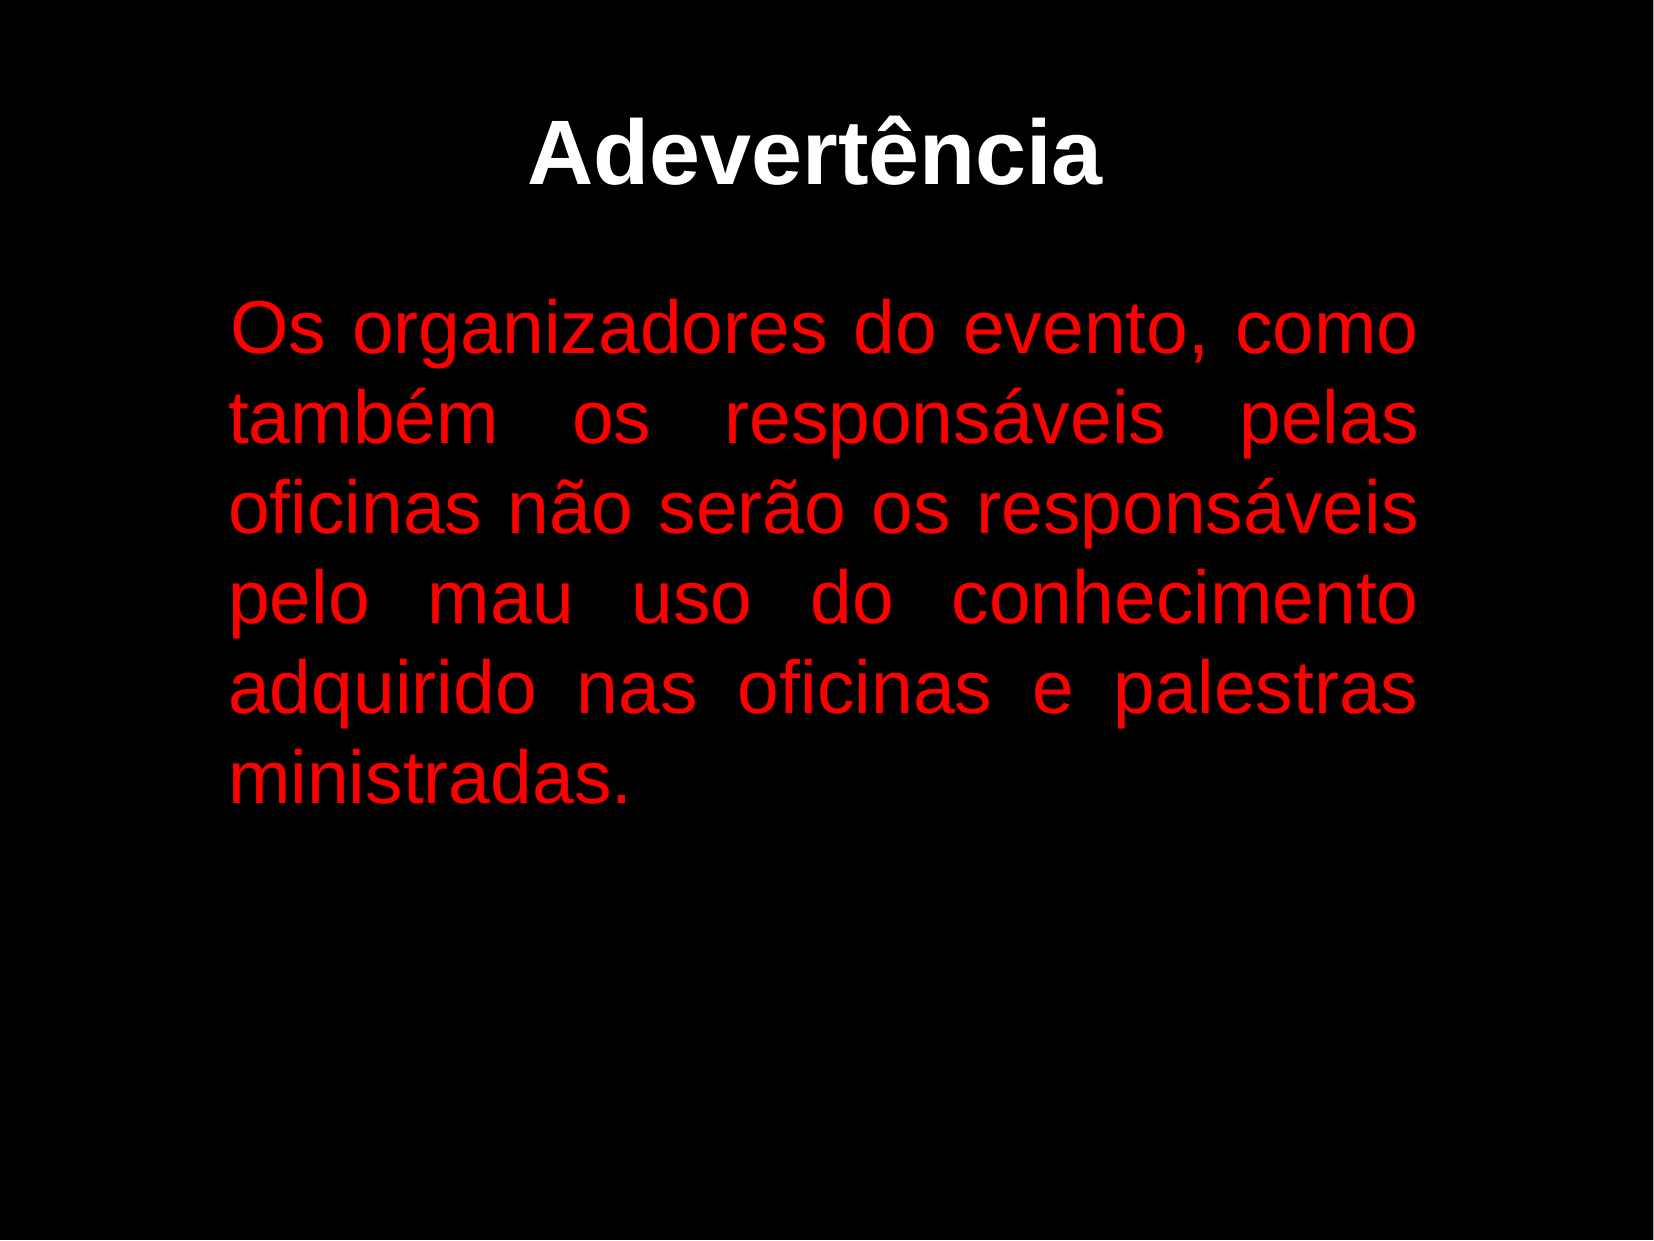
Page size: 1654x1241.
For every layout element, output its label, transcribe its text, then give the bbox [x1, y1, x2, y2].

list Os organizadores do evento, como também os responsáveis pelas oficinas não serão os responsáveis pelo mau uso do conhecimento adquirido nas oficinas e palestras ministradas. [91, 273, 1420, 1190]
title Adevertência [71, 33, 1560, 262]
